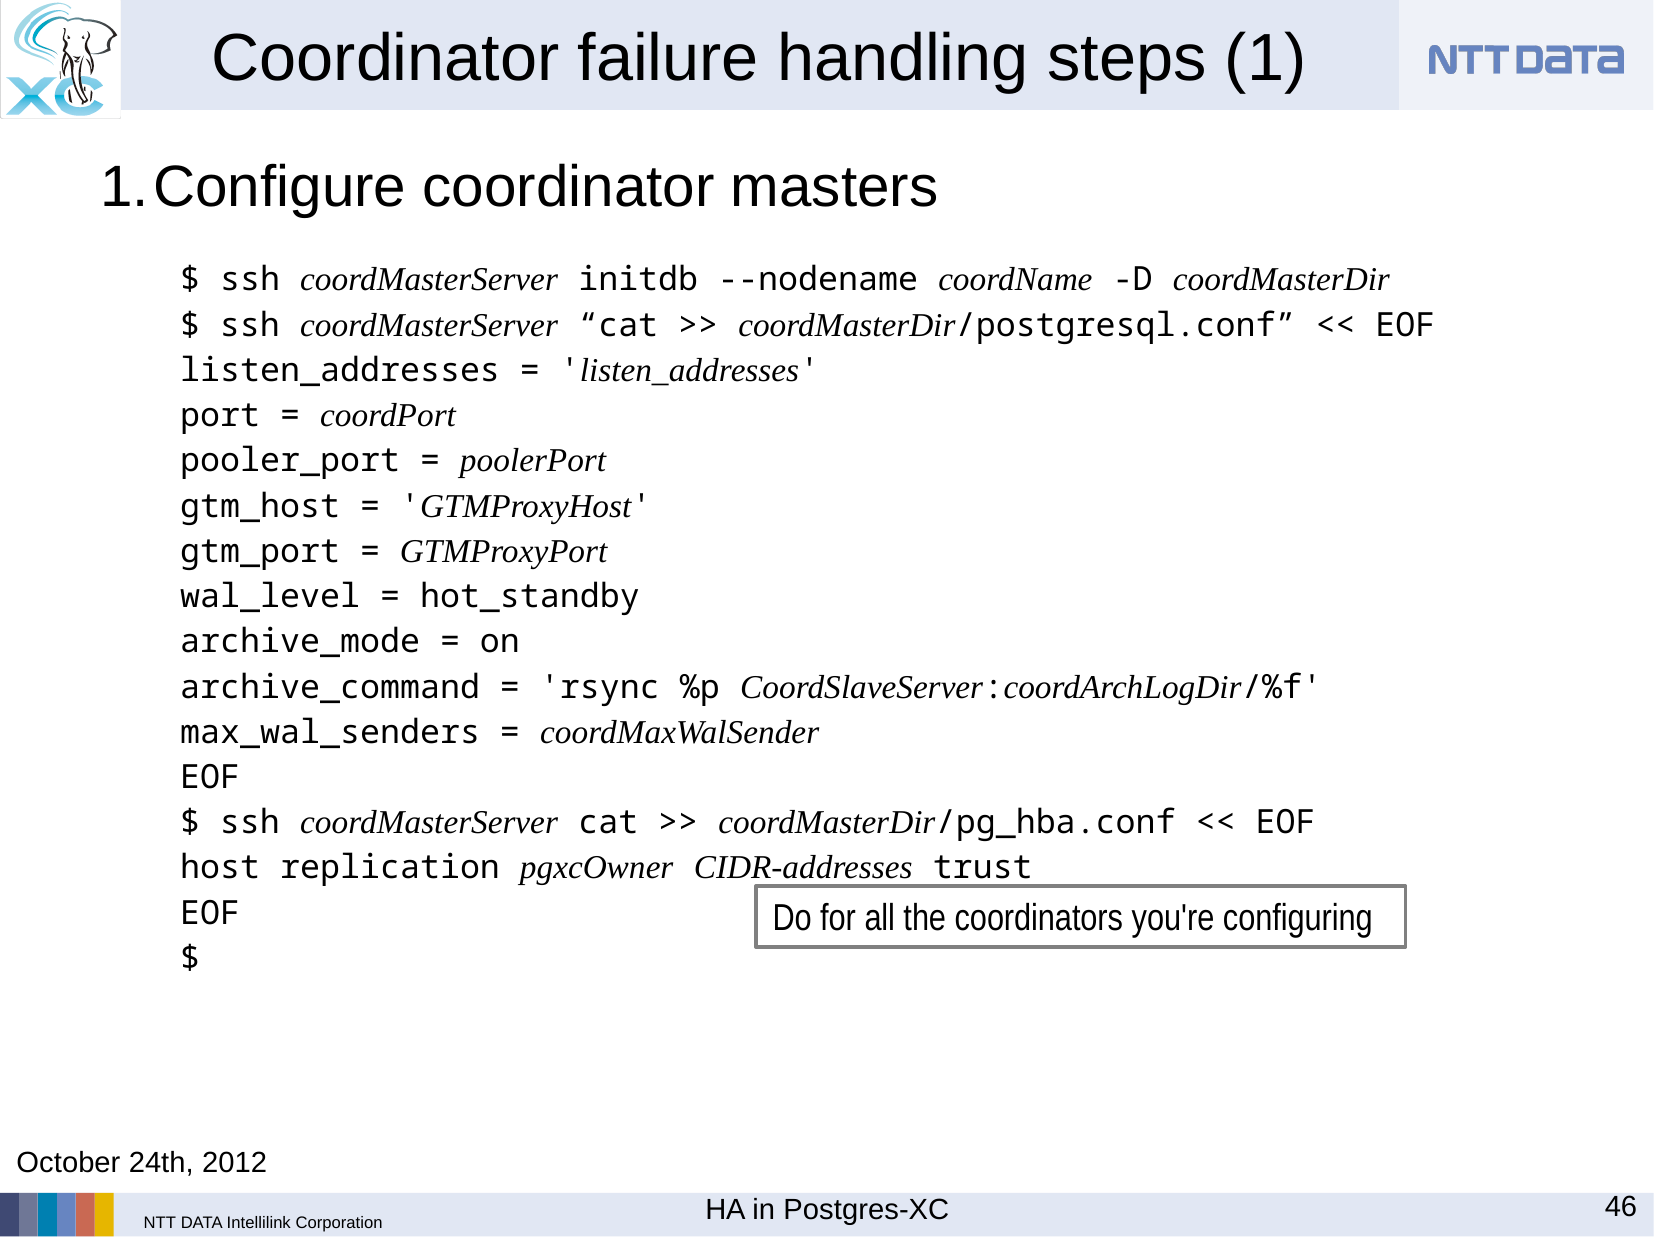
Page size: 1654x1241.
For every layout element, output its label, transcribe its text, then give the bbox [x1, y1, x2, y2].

text_box $ ssh coordMasterServer initdb --nodename coordName -D coordMasterDir $ ssh coordMasterServer “cat >> coordMasterDir/postgresql.conf” << EOF listen_addresses = 'listen_addresses' port = coordPort pooler_port = poolerPort gtm_host = 'GTMProxyHost' gtm_port = GTMProxyPort wal_level = hot_standby archive_mode = on archive_command = 'rsync %p CoordSlaveServer:coordArchLogDir/%f' max_wal_senders = coordMaxWalSender EOF $ ssh coordMasterServer cat >> coordMasterDir/pg_hba.conf << EOF host replication pgxcOwner CIDR-addresses trust EOF $ [165, 248, 1583, 848]
title Coordinator failure handling steps (1) [120, 3, 1399, 110]
picture [1429, 45, 1624, 74]
text_box Do for all the coordinators you're configuring [755, 885, 1406, 948]
list Configure coordinator masters [82, 153, 1571, 1028]
picture [0, 0, 121, 119]
